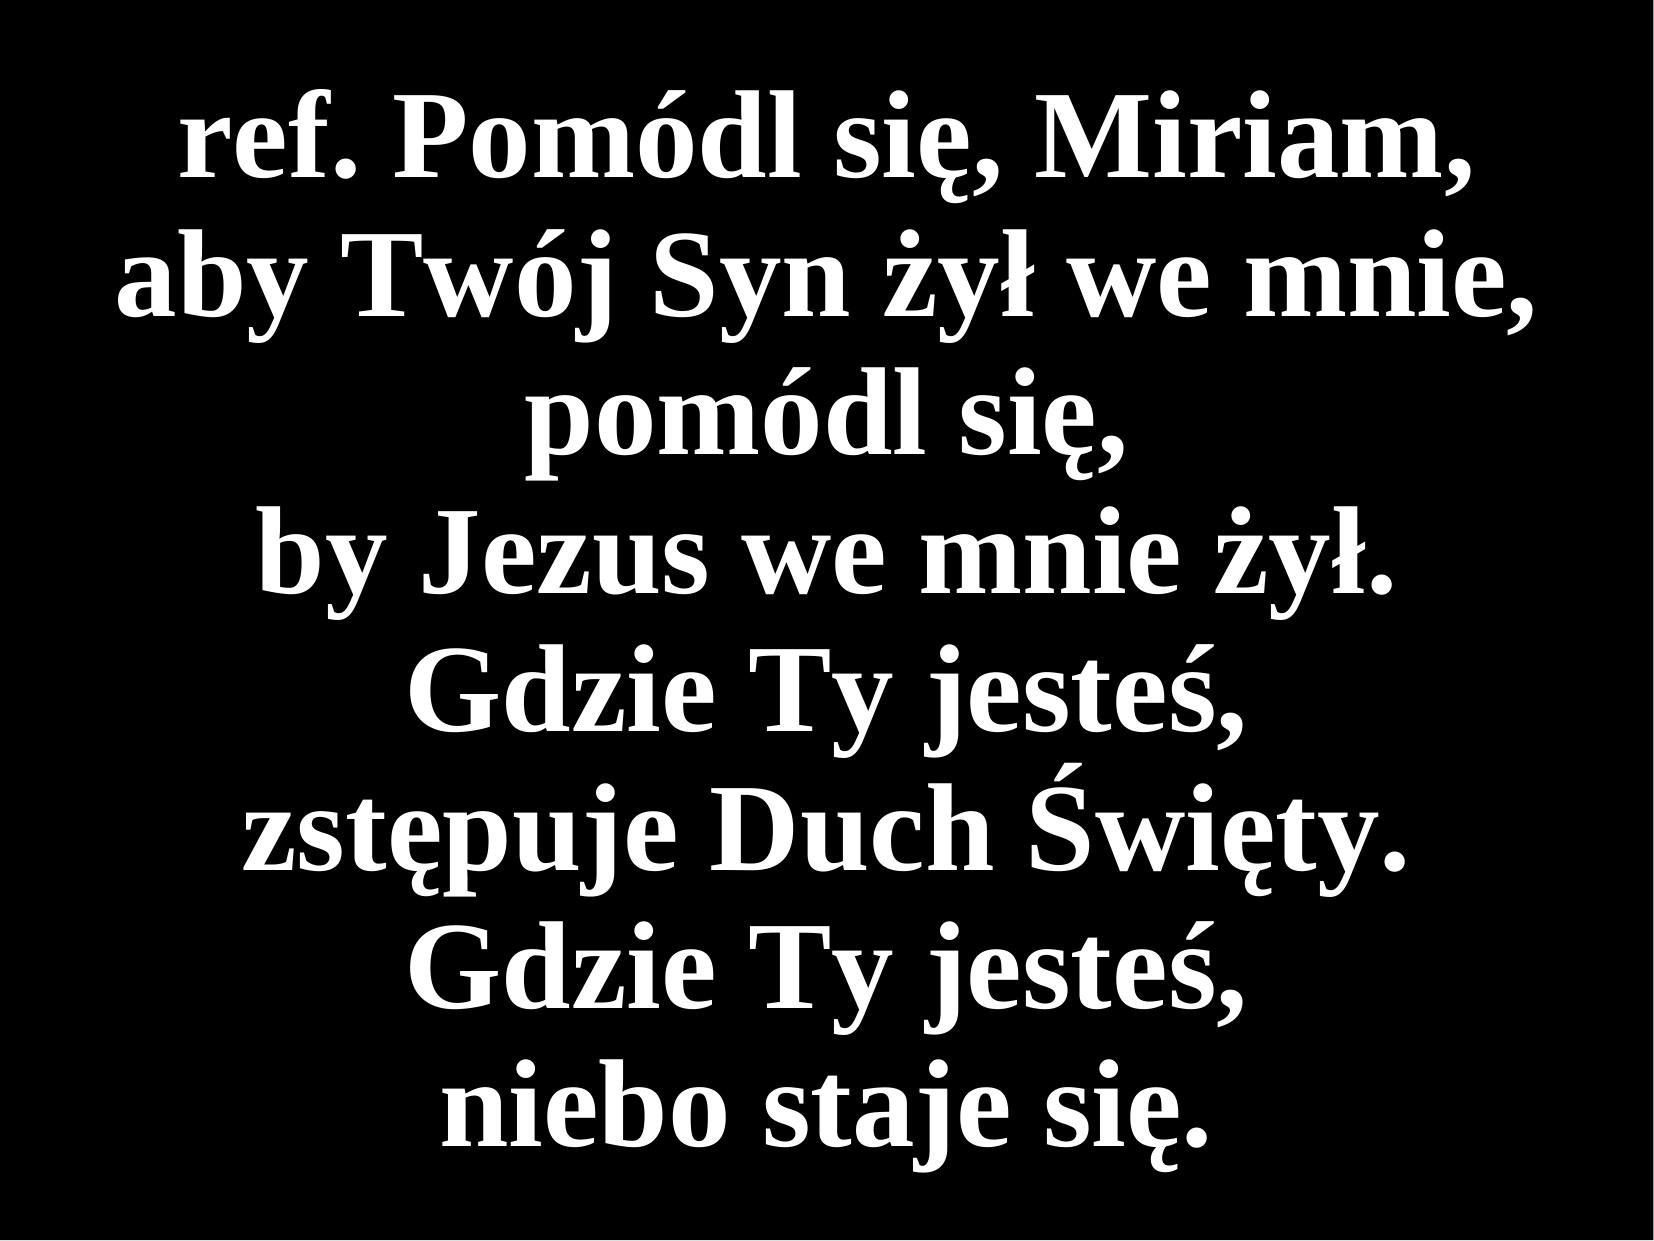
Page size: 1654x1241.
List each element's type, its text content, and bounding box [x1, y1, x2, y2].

title ref. Pomódl się, Miriam, aby Twój Syn żył we mnie, pomódl się, by Jezus we mnie żył. Gdzie Ty jesteś, zstępuje Duch Święty. Gdzie Ty jesteś, niebo staje się. [0, 0, 1654, 1241]
